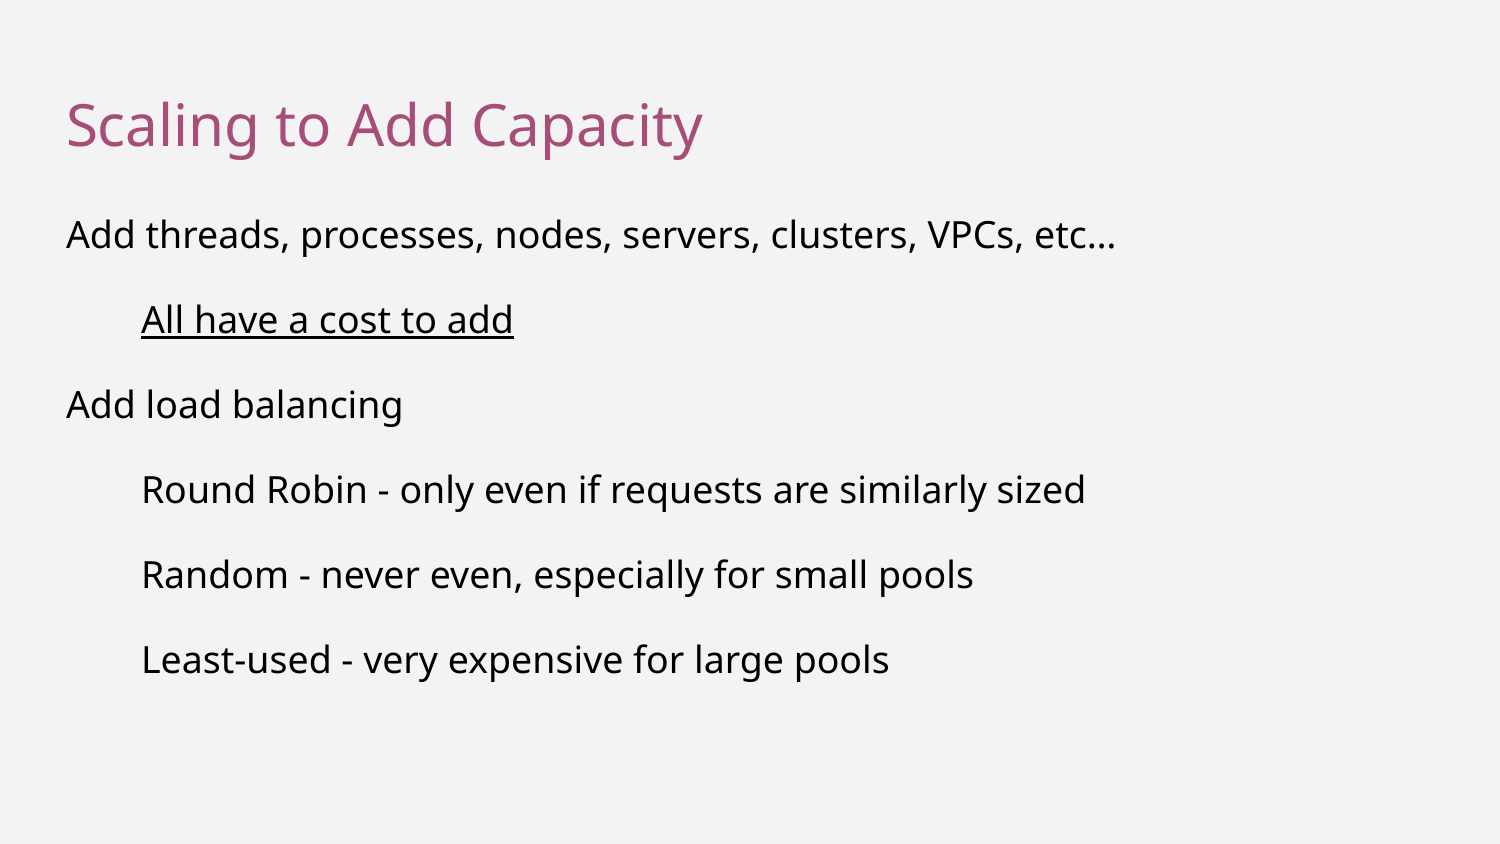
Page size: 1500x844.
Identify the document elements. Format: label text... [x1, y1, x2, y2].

title Scaling to Add Capacity [51, 72, 1449, 167]
list Add threads, processes, nodes, servers, clusters, VPCs, etc… All have a cost to add Add load balancing Round Robin - only even if requests are similarly sized Random - never even, especially for small pools Least-used - very expensive for large pools [51, 189, 1449, 750]
